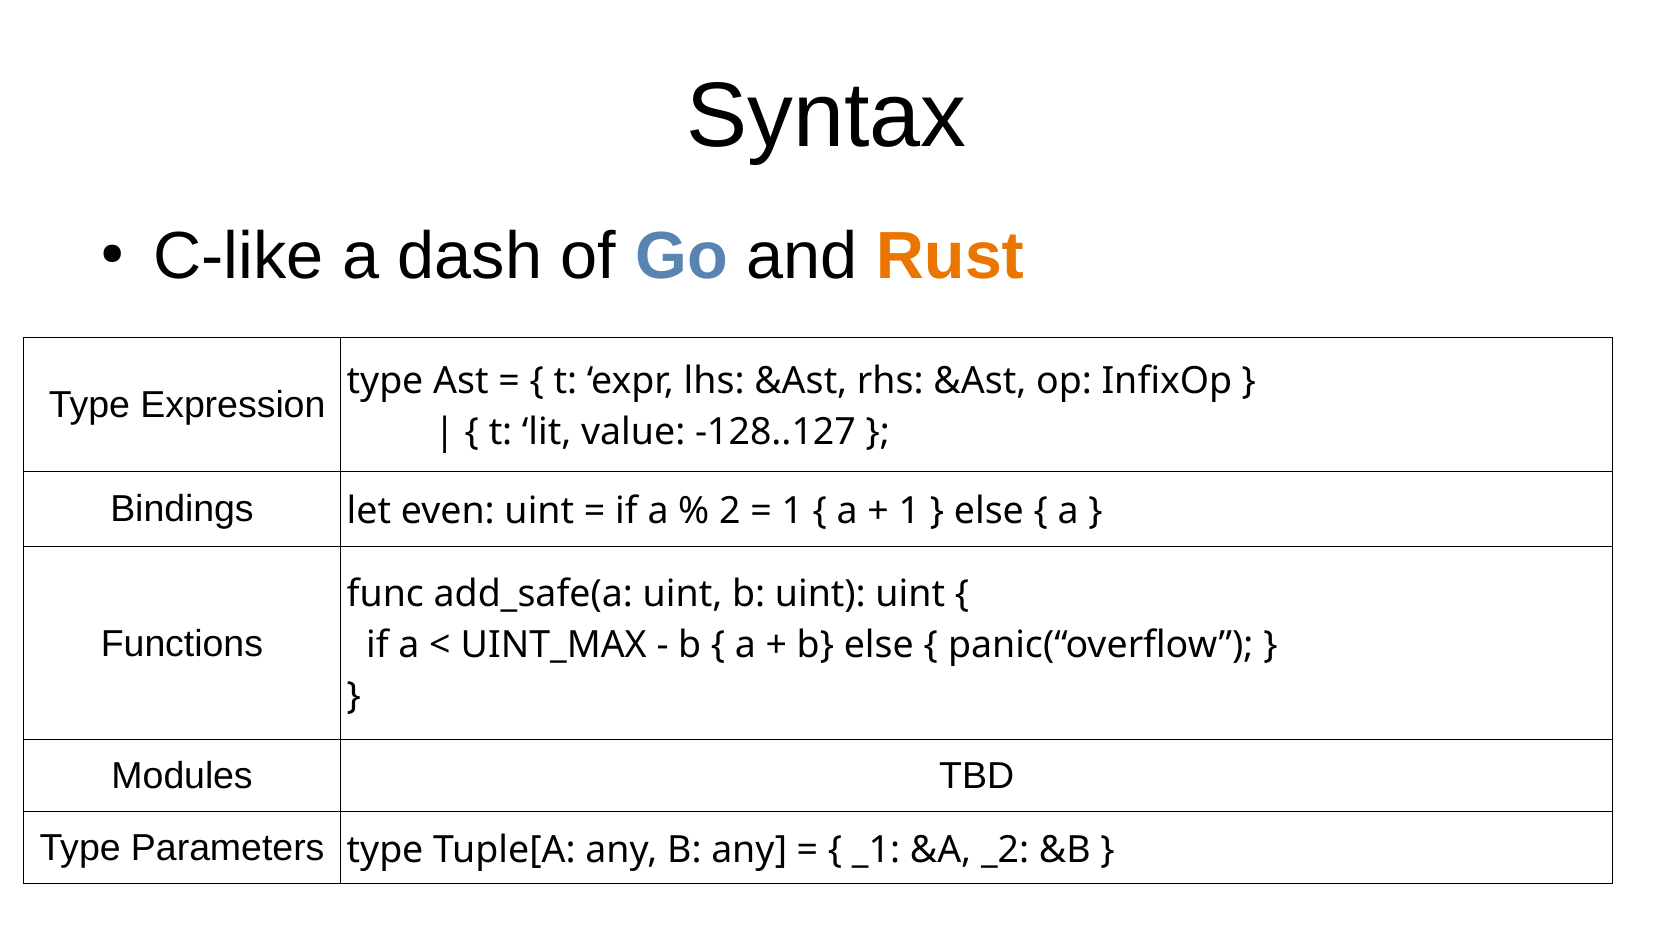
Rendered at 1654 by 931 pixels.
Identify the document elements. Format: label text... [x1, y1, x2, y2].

list C-like a dash of Go and Rust [82, 217, 1571, 337]
table_cell Bindings [24, 472, 340, 546]
table_cell Functions [24, 547, 340, 739]
table_cell Type Parameters [24, 812, 340, 883]
table_header Type Expression [24, 338, 340, 471]
table_cell let even: uint = if a % 2 = 1 { a + 1 } else { a } [341, 472, 1612, 546]
title Syntax [82, 37, 1571, 193]
table_cell func add_safe(a: uint, b: uint): uint { if a < UINT_MAX - b { a + b} else { panic(“overflow”); } } [341, 547, 1612, 739]
table_cell type Tuple[A: any, B: any] = { _1: &A, _2: &B } [341, 812, 1612, 883]
table_cell Modules [24, 740, 340, 811]
table_header type Ast = { t: ‘expr, lhs: &Ast, rhs: &Ast, op: InfixOp } | { t: ‘lit, value: -128..127 }; [341, 338, 1612, 471]
table_cell TBD [341, 740, 1612, 811]
